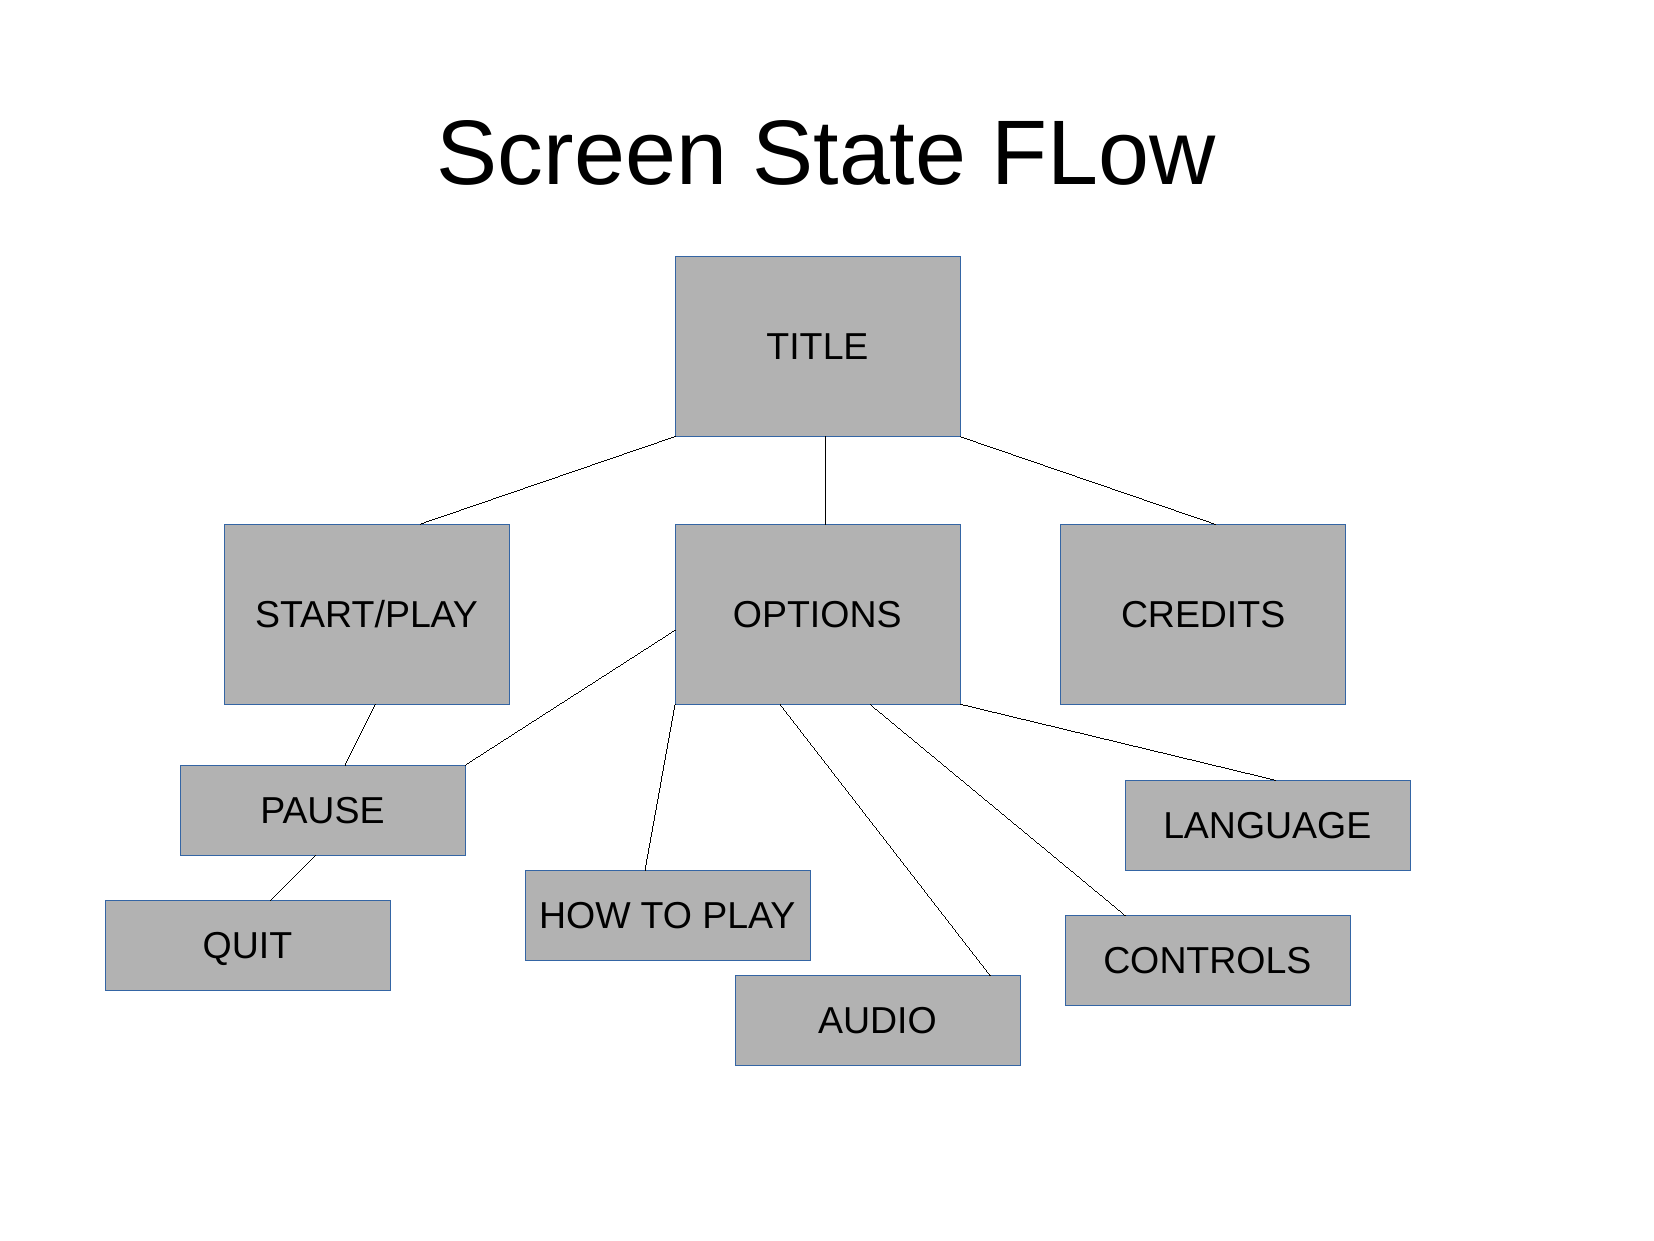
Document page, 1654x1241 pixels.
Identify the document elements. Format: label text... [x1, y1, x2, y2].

text_box PAUSE [180, 765, 466, 856]
text_box START/PLAY [224, 524, 510, 705]
title Screen State FLow [82, 49, 1571, 257]
text_box TITLE [675, 256, 961, 437]
text_box AUDIO [735, 975, 1021, 1066]
text_box OPTIONS [675, 524, 961, 705]
text_box CONTROLS [1065, 915, 1351, 1006]
text_box HOW TO PLAY [525, 870, 811, 961]
text_box LANGUAGE [1125, 780, 1411, 871]
text_box CREDITS [1060, 524, 1346, 705]
text_box QUIT [105, 900, 391, 991]
